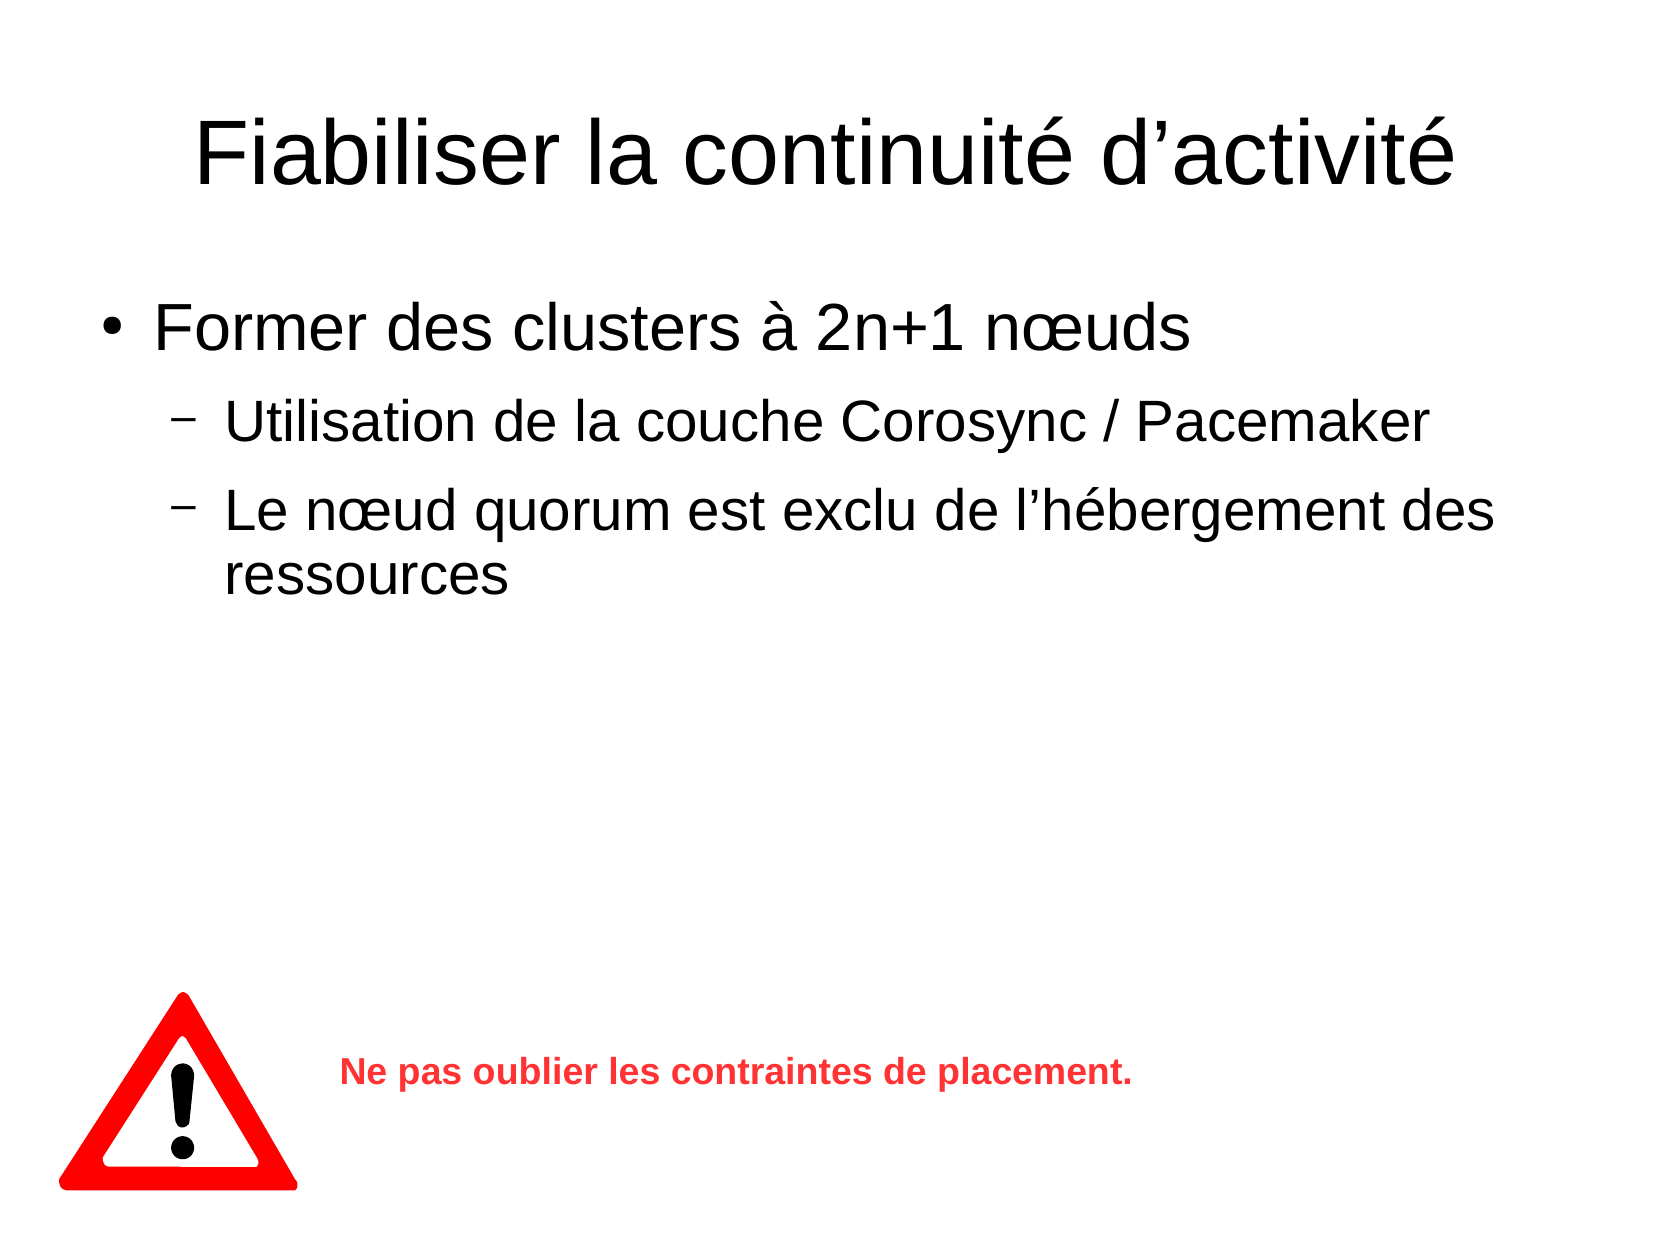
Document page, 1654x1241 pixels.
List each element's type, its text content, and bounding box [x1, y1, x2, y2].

picture [59, 992, 298, 1191]
text_box Ne pas oublier les contraintes de placement. [324, 1043, 1654, 1146]
title Fiabiliser la continuité d’activité [82, 49, 1571, 257]
list Former des clusters à 2n+1 nœuds Utilisation de la couche Corosync / Pacemaker Le nœud quorum est exclu de l’hébergement des ressources [82, 290, 1571, 1010]
